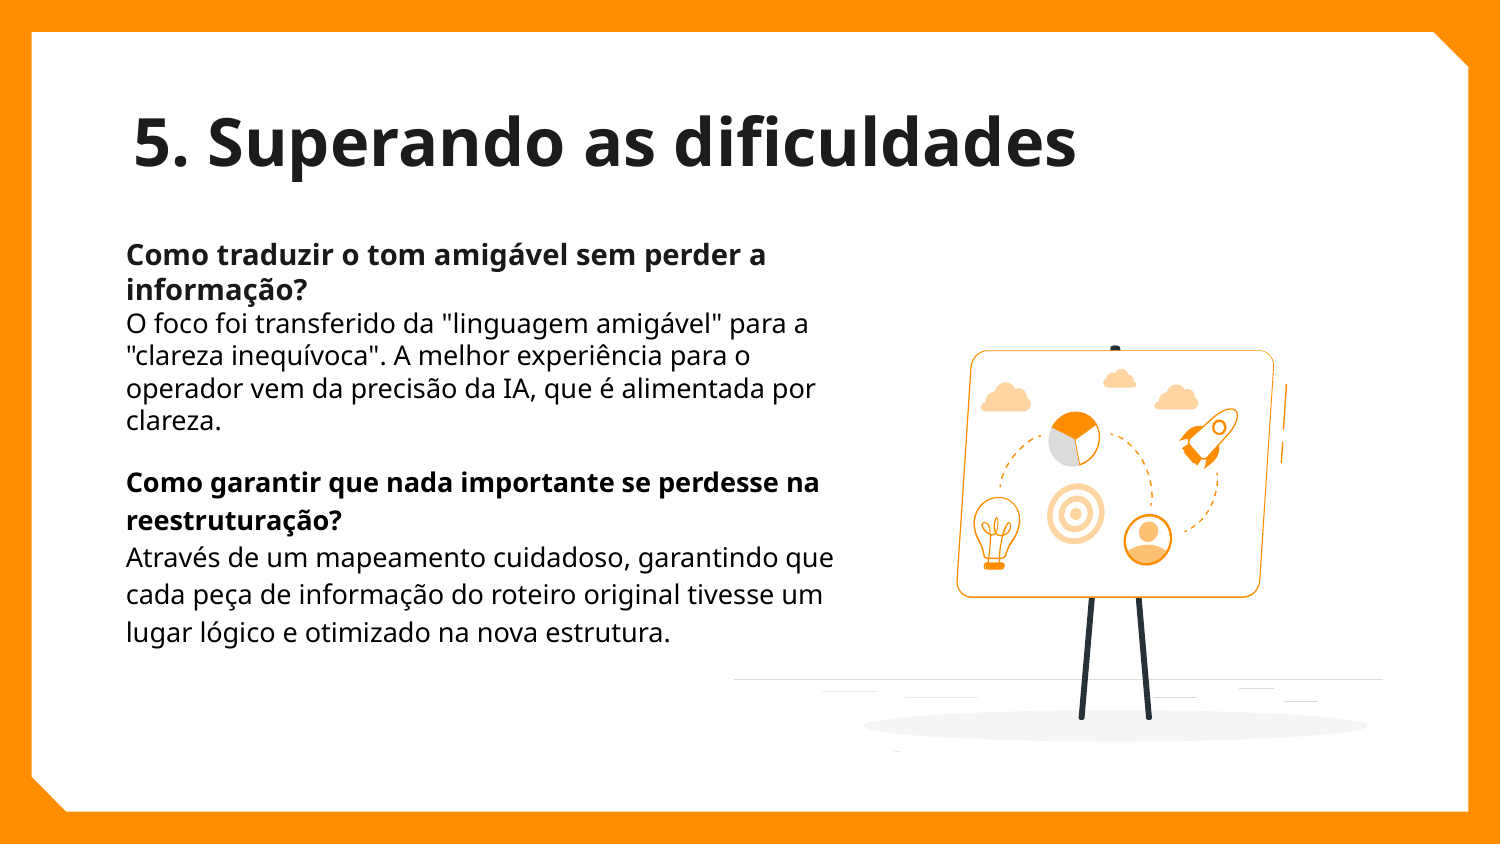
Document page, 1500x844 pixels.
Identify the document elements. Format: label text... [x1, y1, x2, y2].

title 5. Superando as dificuldades [118, 72, 1383, 167]
text_box [734, 345, 1383, 742]
subtitle Como traduzir o tom amigável sem perder a informação? O foco foi transferido da "linguagem amigável" para a "clareza inequívoca". A melhor experiência para o operador vem da precisão da IA, que é alimentada por clareza. Como garantir que nada importante se perdesse na reestruturação? Através de um mapeamento cuidadoso, garantindo que cada peça de informação do roteiro original tivesse um lugar lógico e otimizado na nova estrutura. [110, 221, 871, 542]
text_box [1280, 441, 1284, 464]
text_box [1282, 383, 1288, 430]
